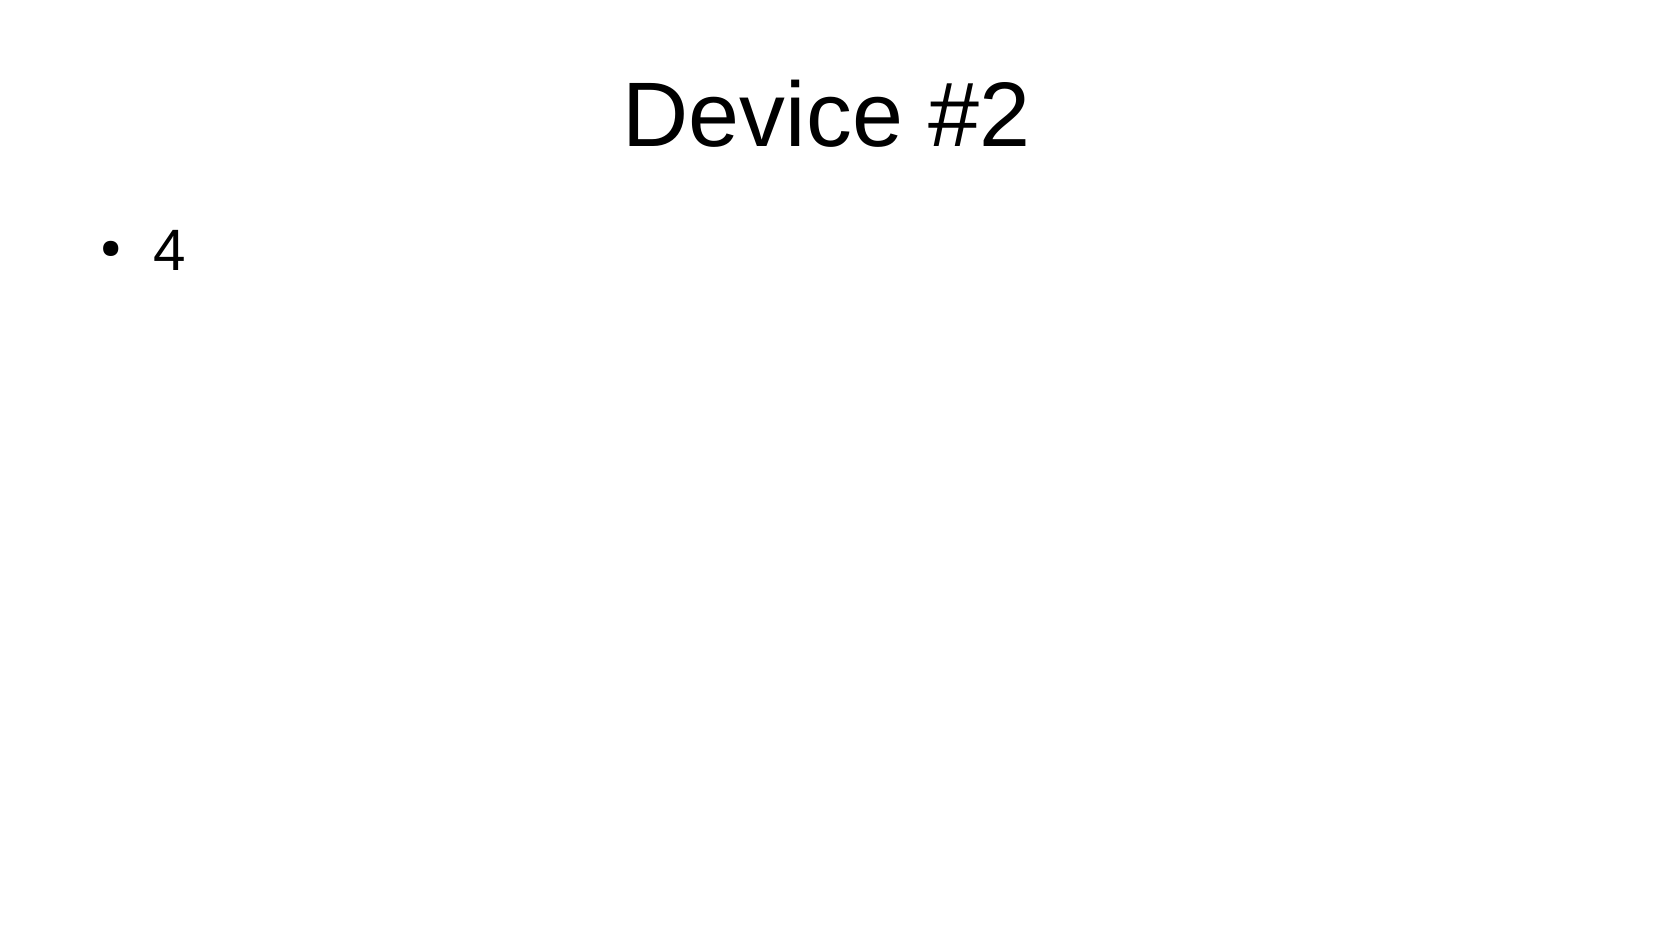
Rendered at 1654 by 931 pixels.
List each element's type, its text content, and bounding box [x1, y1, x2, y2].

title Device #2 [82, 37, 1571, 193]
list 4 [82, 217, 1571, 758]
